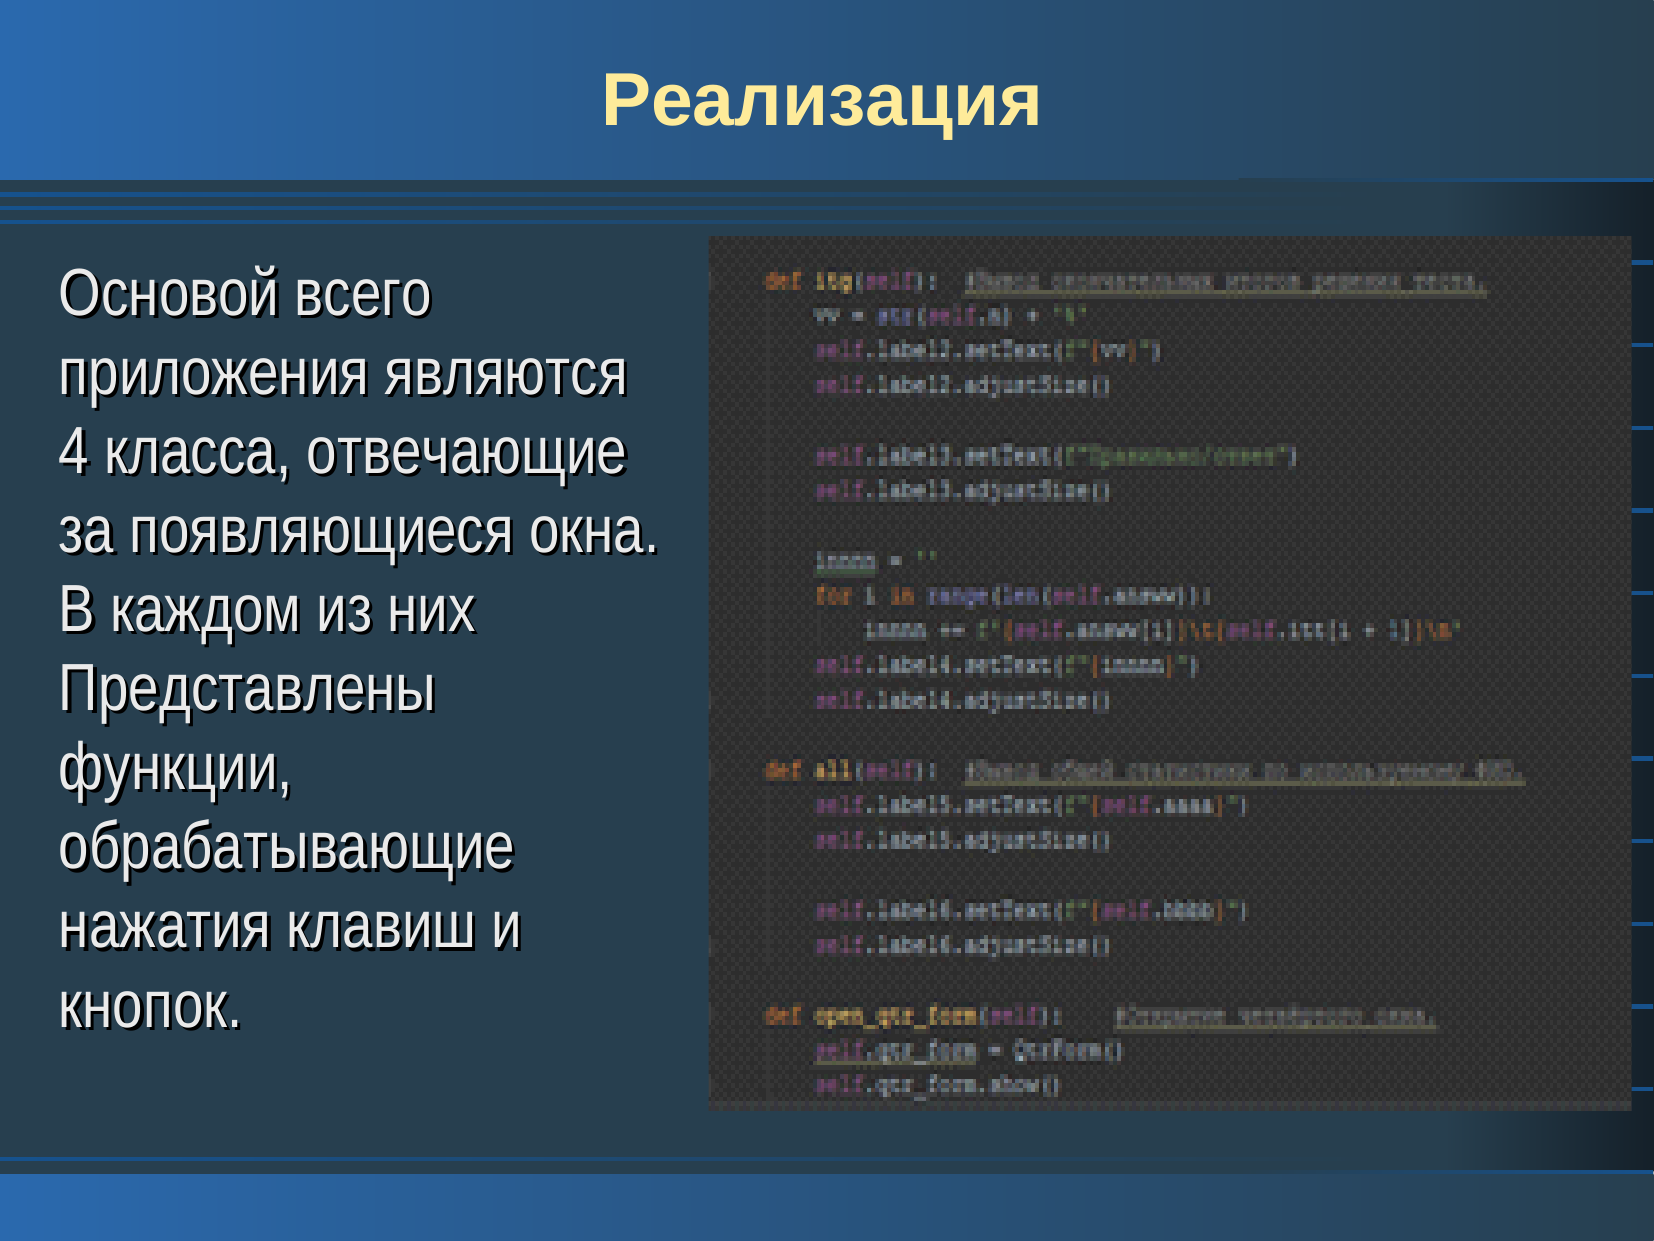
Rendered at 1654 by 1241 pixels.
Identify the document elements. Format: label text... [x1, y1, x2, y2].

subtitle Основой всего приложения являются 4 класса, отвечающие за появляющиеся окна. В каждом из них Представлены функции, обрабатывающие нажатия клавиш и кнопок. [59, 258, 674, 1034]
picture [708, 236, 1632, 1111]
title Реализация [91, 34, 1553, 158]
